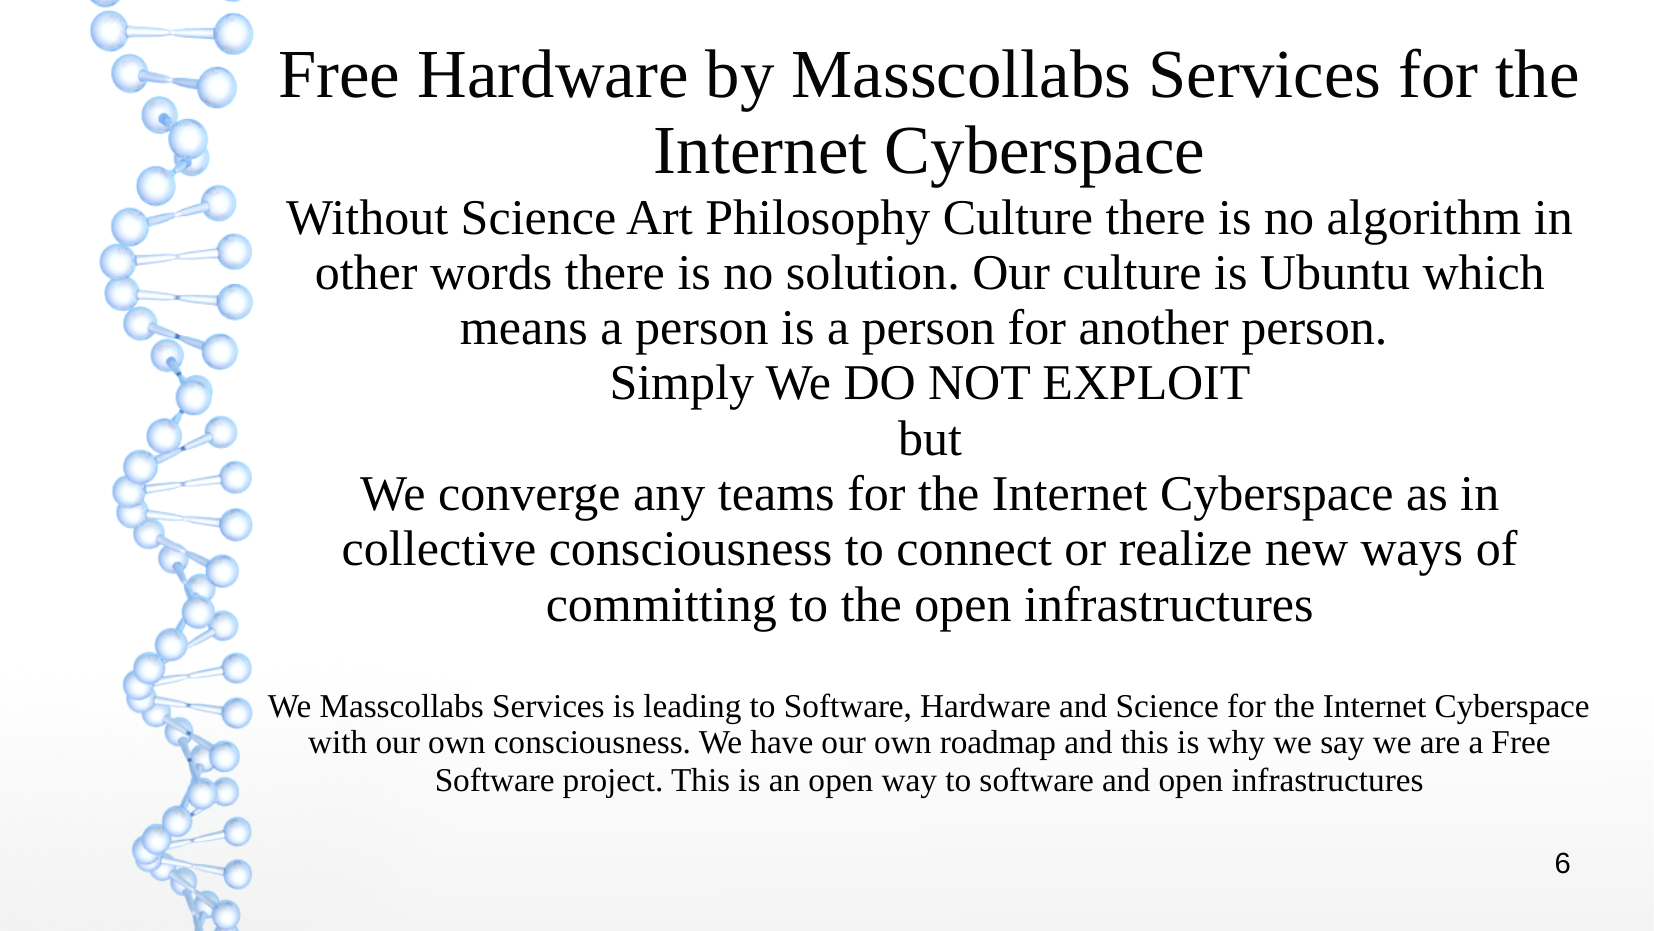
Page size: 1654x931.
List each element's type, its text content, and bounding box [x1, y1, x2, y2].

subtitle Without Science Art Philosophy Culture there is no algorithm in other words there is no solution. Our culture is Ubuntu which means a person is a person for another person. Simply We DO NOT EXPLOIT but We converge any teams for the Internet Cyberspace as in collective consciousness to connect or realize new ways of committing to the open infrastructures We Masscollabs Services is leading to Software, Hardware and Science for the Internet Cyberspace with our own consciousness. We have our own roadmap and this is why we say we are a Free Software project. This is an open way to software and open infrastructures [265, 189, 1595, 799]
picture [0, 0, 1654, 931]
title Free Hardware by Masscollabs Services for the Internet Cyberspace [265, 35, 1595, 189]
